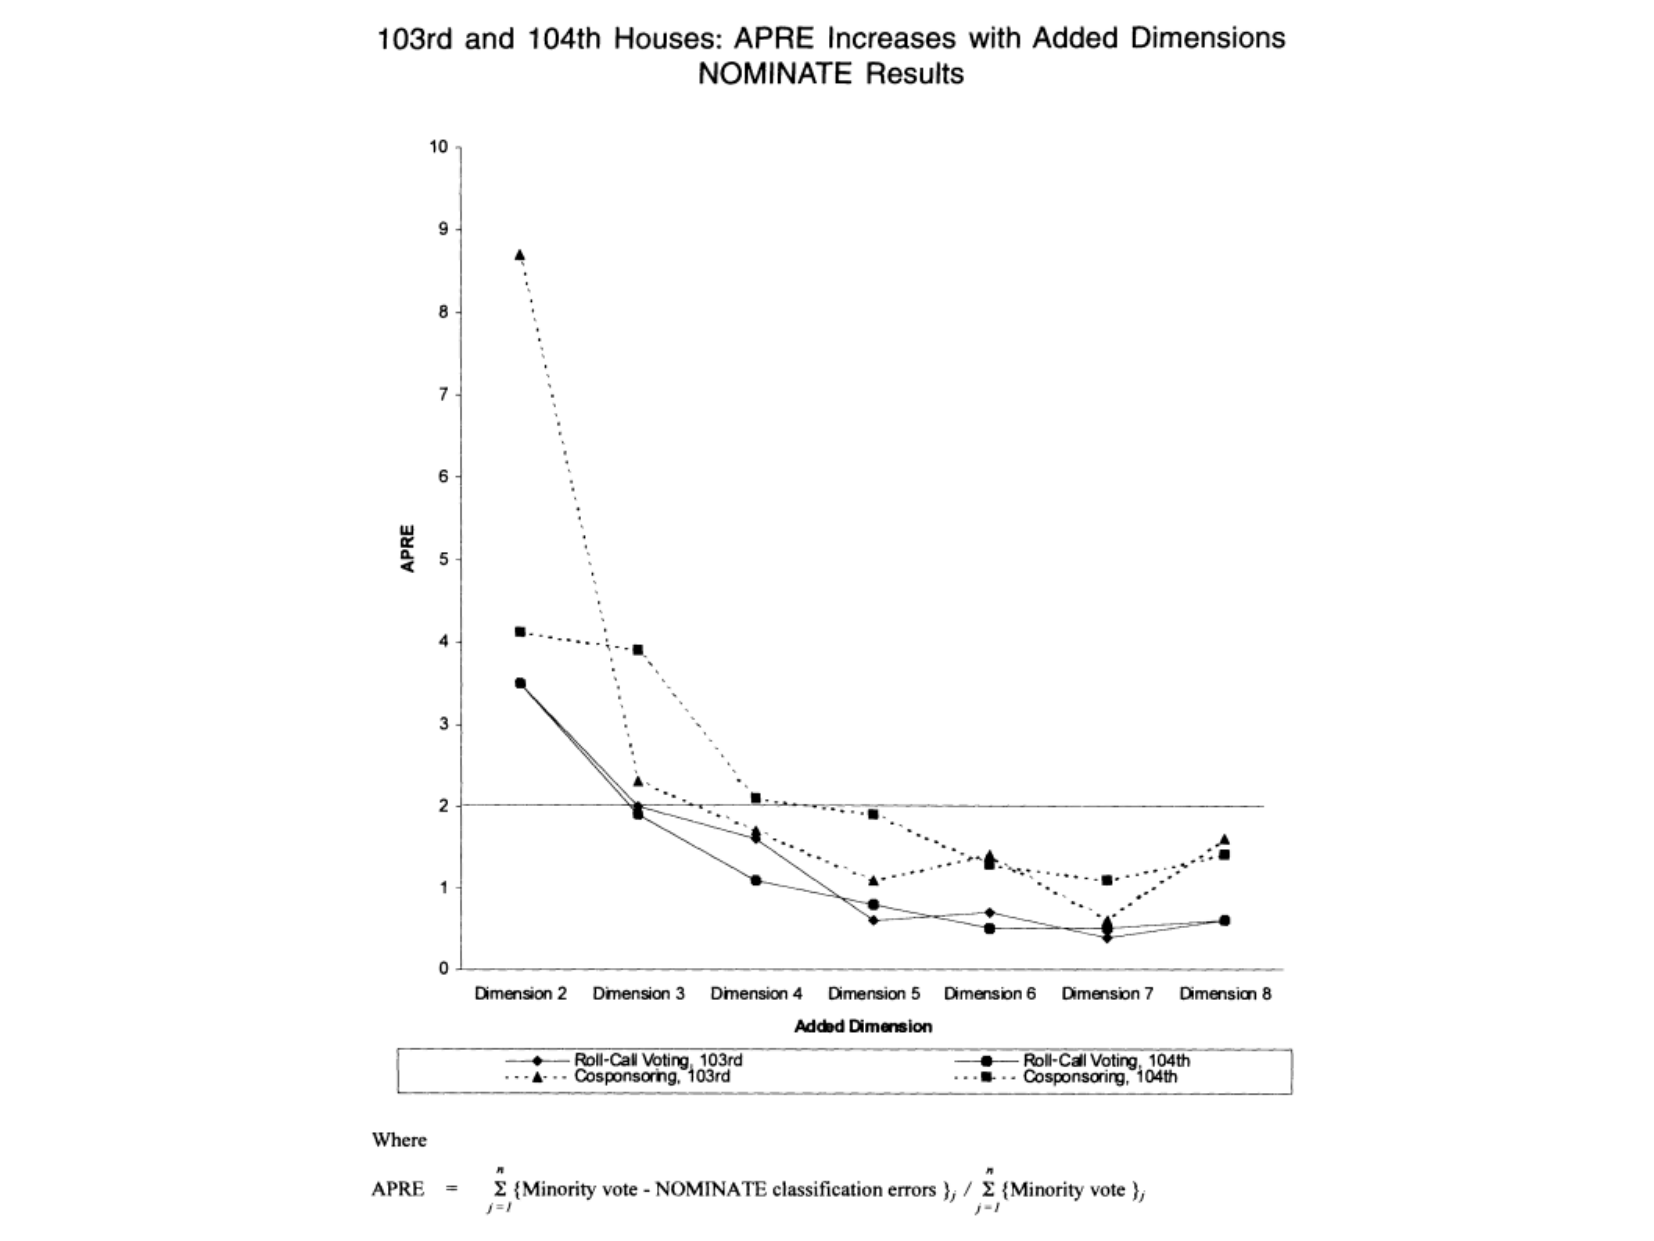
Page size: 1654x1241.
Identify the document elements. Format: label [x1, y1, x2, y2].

picture [362, 18, 1305, 1225]
